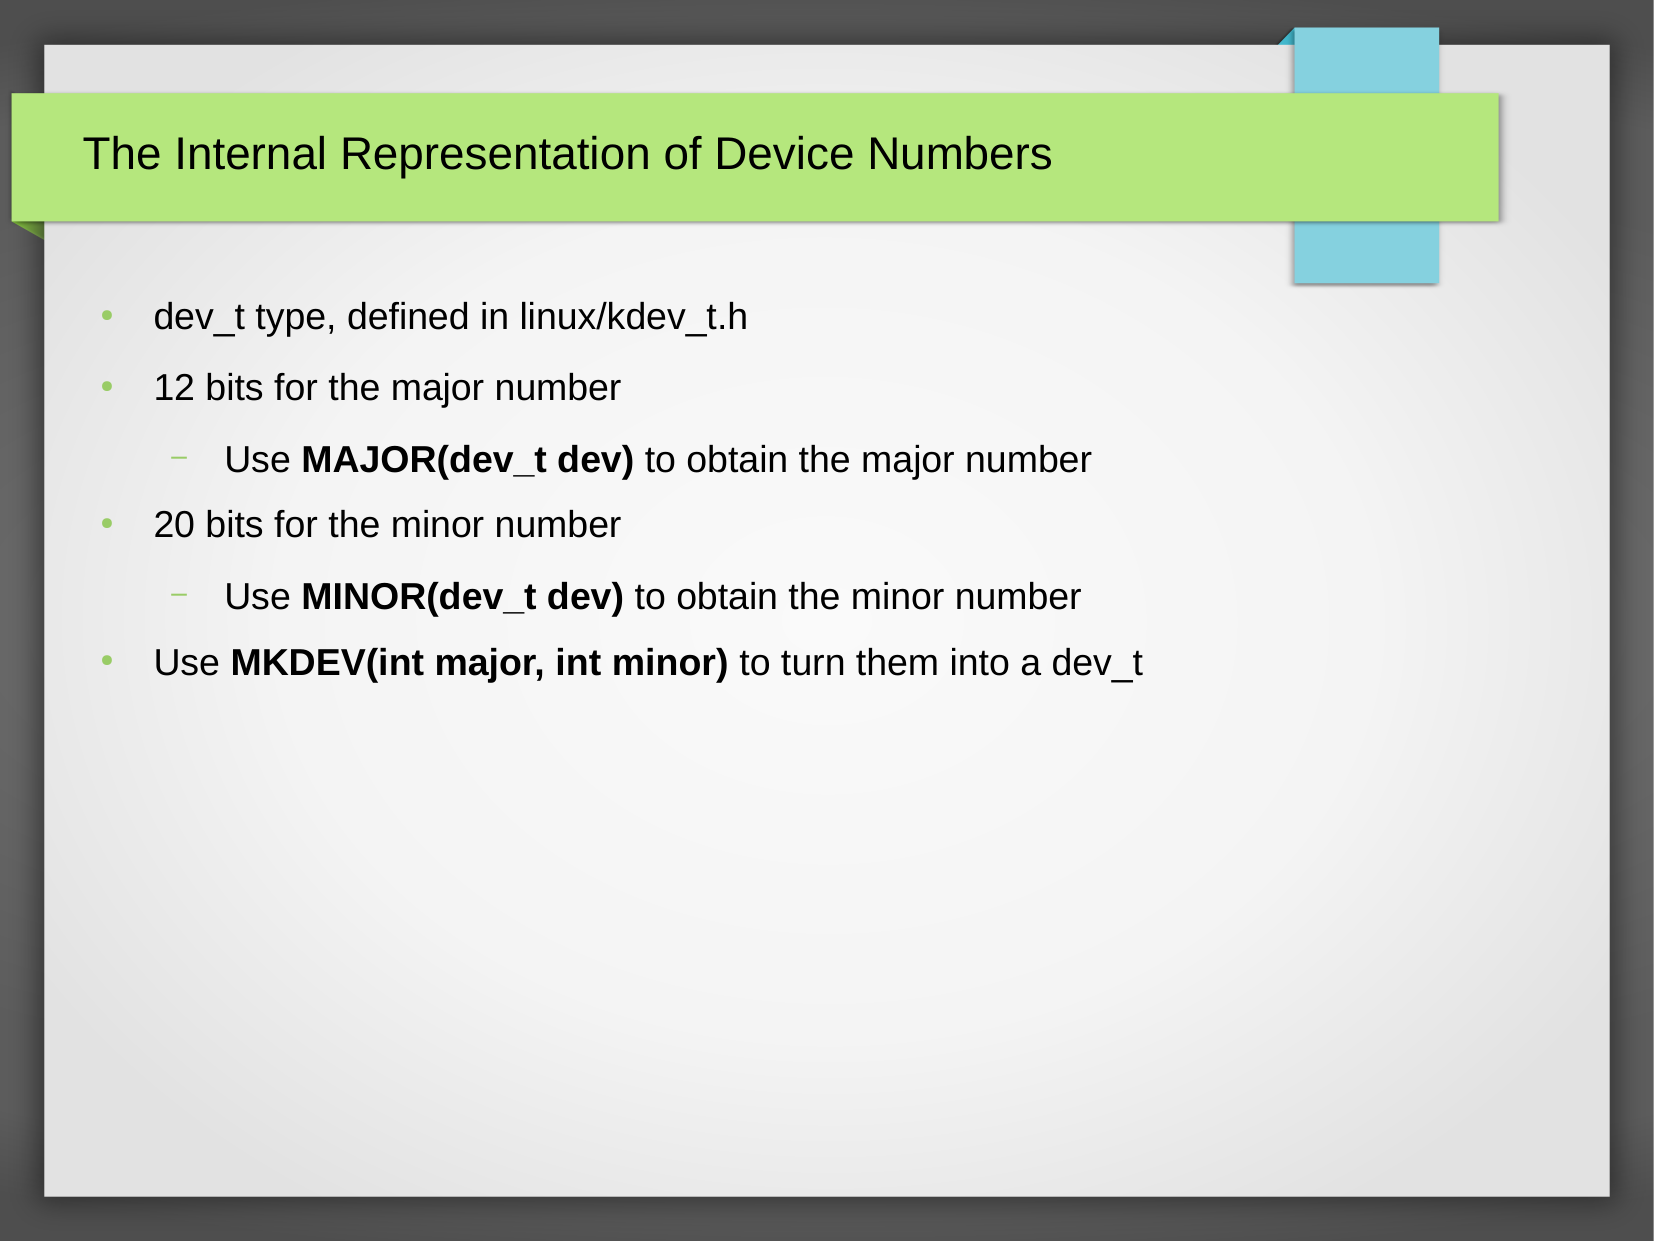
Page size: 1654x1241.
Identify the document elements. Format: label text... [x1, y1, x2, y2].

title The Internal Representation of Device Numbers [82, 94, 1264, 213]
list dev_t type, defined in linux/kdev_t.h 12 bits for the major number Use MAJOR(dev_t dev) to obtain the major number 20 bits for the minor number Use MINOR(dev_t dev) to obtain the minor number Use MKDEV(int major, int minor) to turn them into a dev_t [82, 295, 1571, 1015]
picture [0, 0, 1654, 1241]
